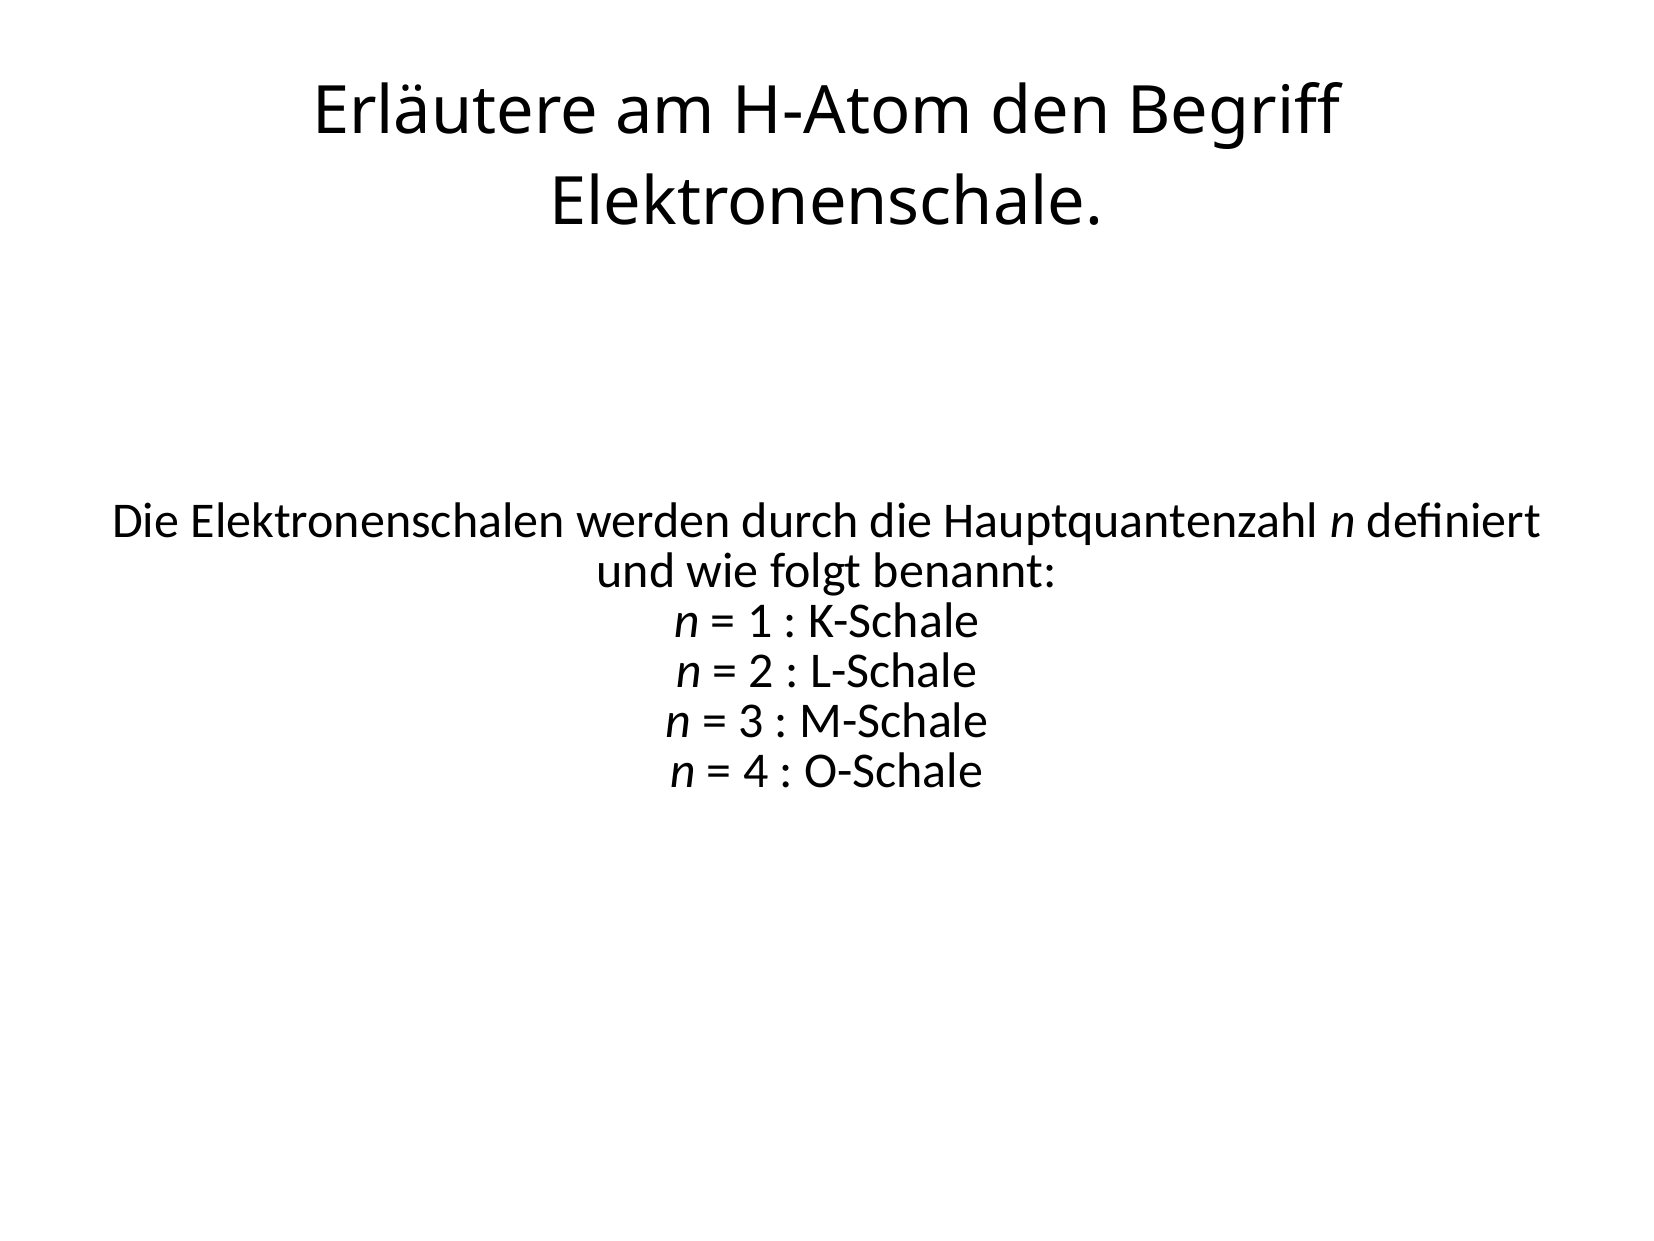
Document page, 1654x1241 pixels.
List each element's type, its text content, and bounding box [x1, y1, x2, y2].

title Erläutere am H-Atom den Begriff Elektronenschale. [82, 49, 1571, 257]
subtitle Die Elektronenschalen werden durch die Hauptquantenzahl n definiert und wie folgt benannt: n = 1 : K-Schale n = 2 : L-Schale n = 3 : M-Schale n = 4 : O-Schale [82, 290, 1571, 1010]
